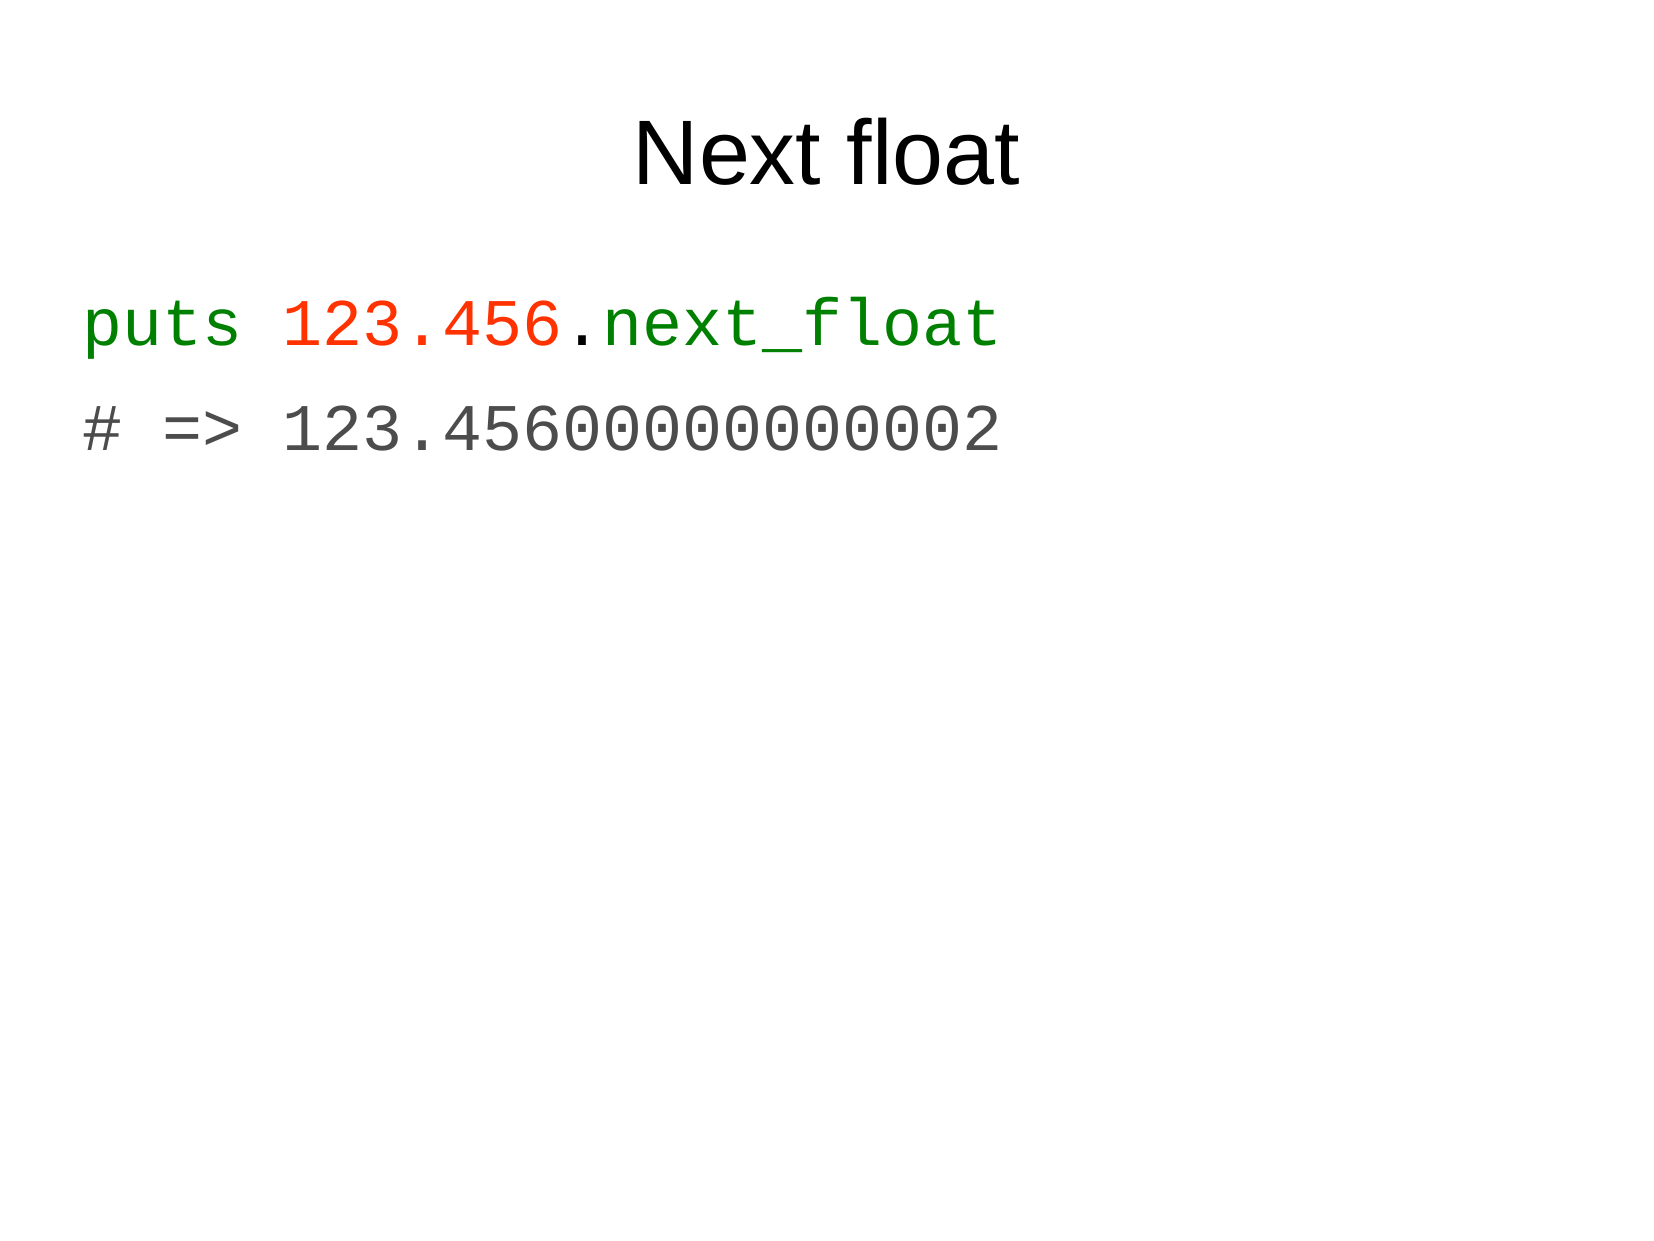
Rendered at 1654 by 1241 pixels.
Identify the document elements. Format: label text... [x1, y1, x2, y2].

list puts 123.456.next_float # => 123.45600000000002 [82, 290, 1571, 1010]
title Next float [82, 49, 1571, 257]
